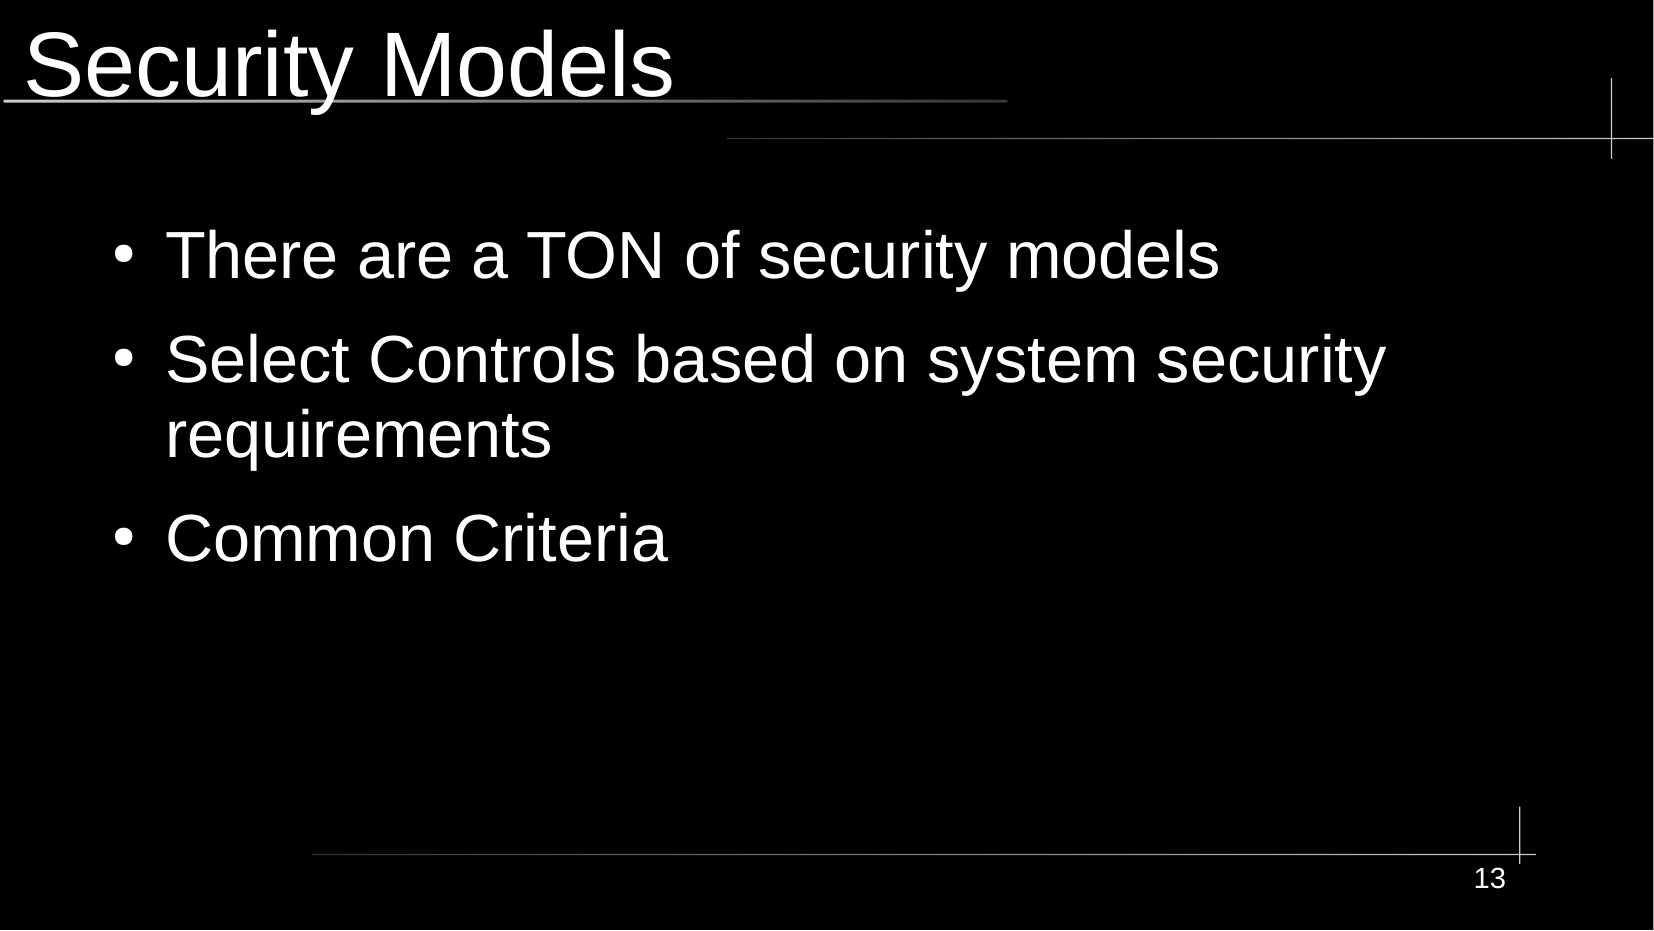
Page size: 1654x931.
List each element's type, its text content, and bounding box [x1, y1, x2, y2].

title Security Models [23, 11, 1589, 119]
list There are a TON of security models Select Controls based on system security requirements Common Criteria [94, 217, 1583, 921]
